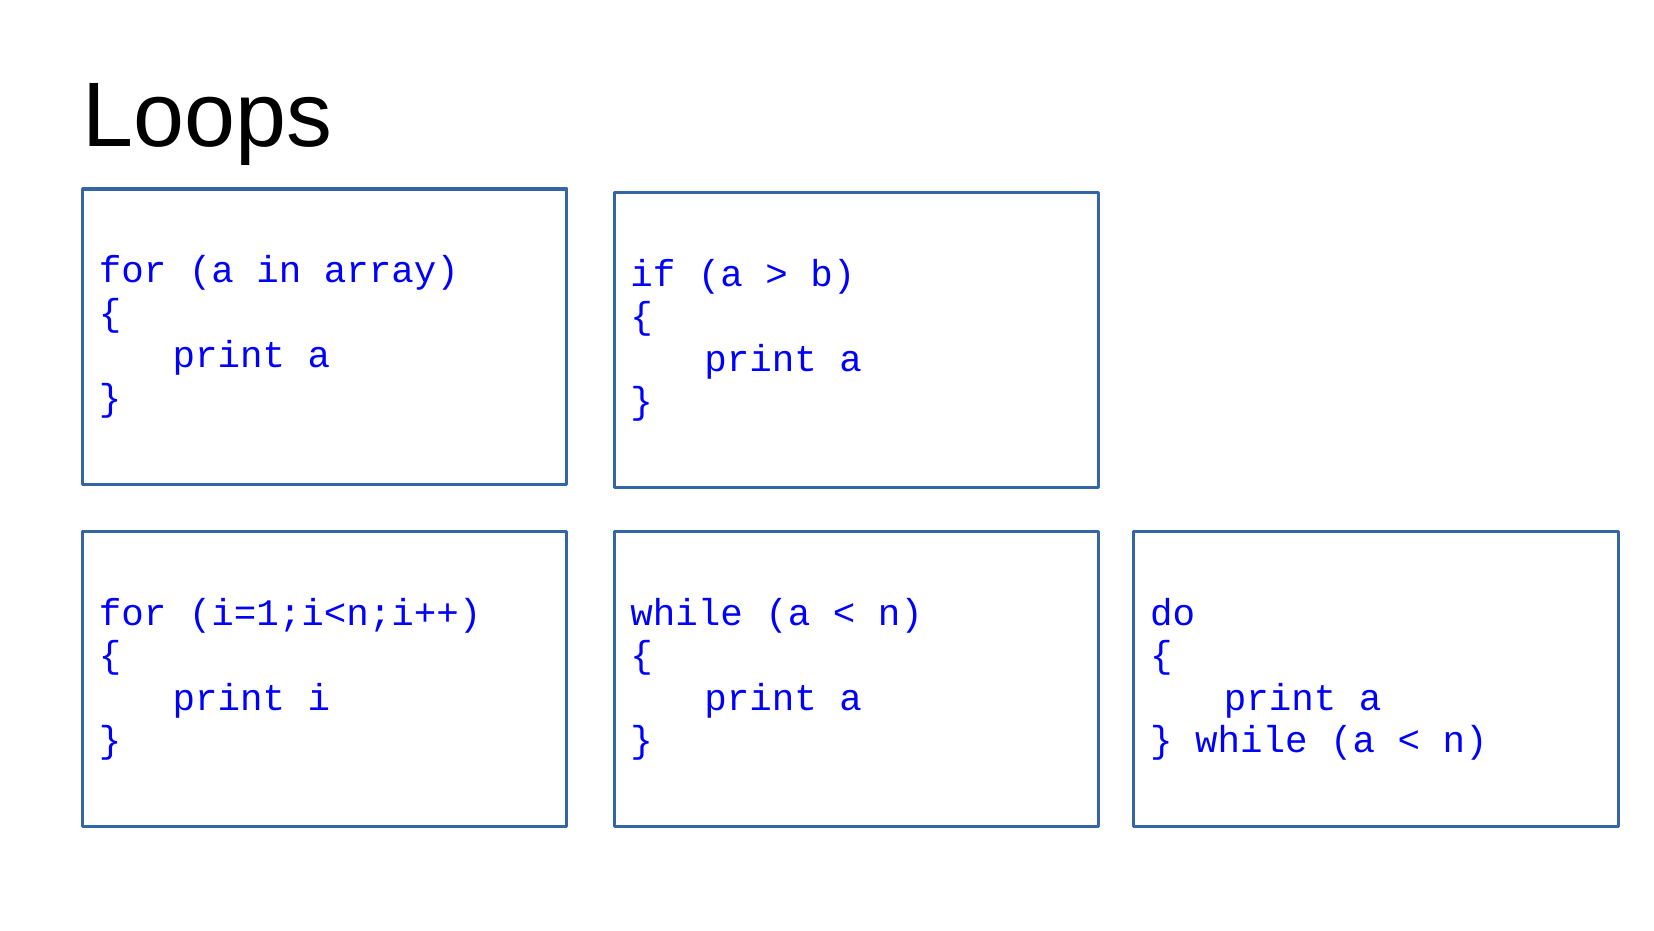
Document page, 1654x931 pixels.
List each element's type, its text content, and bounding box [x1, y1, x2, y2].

text_box do { print a } while (a < n) [1133, 531, 1619, 827]
text_box for (a in array) { print a } [82, 188, 567, 485]
title Loops [82, 37, 1571, 193]
text_box while (a < n) { print a } [614, 531, 1099, 827]
text_box for (i=1;i<n;i++) { print i } [82, 531, 567, 827]
text_box if (a > b) { print a } [614, 192, 1099, 488]
